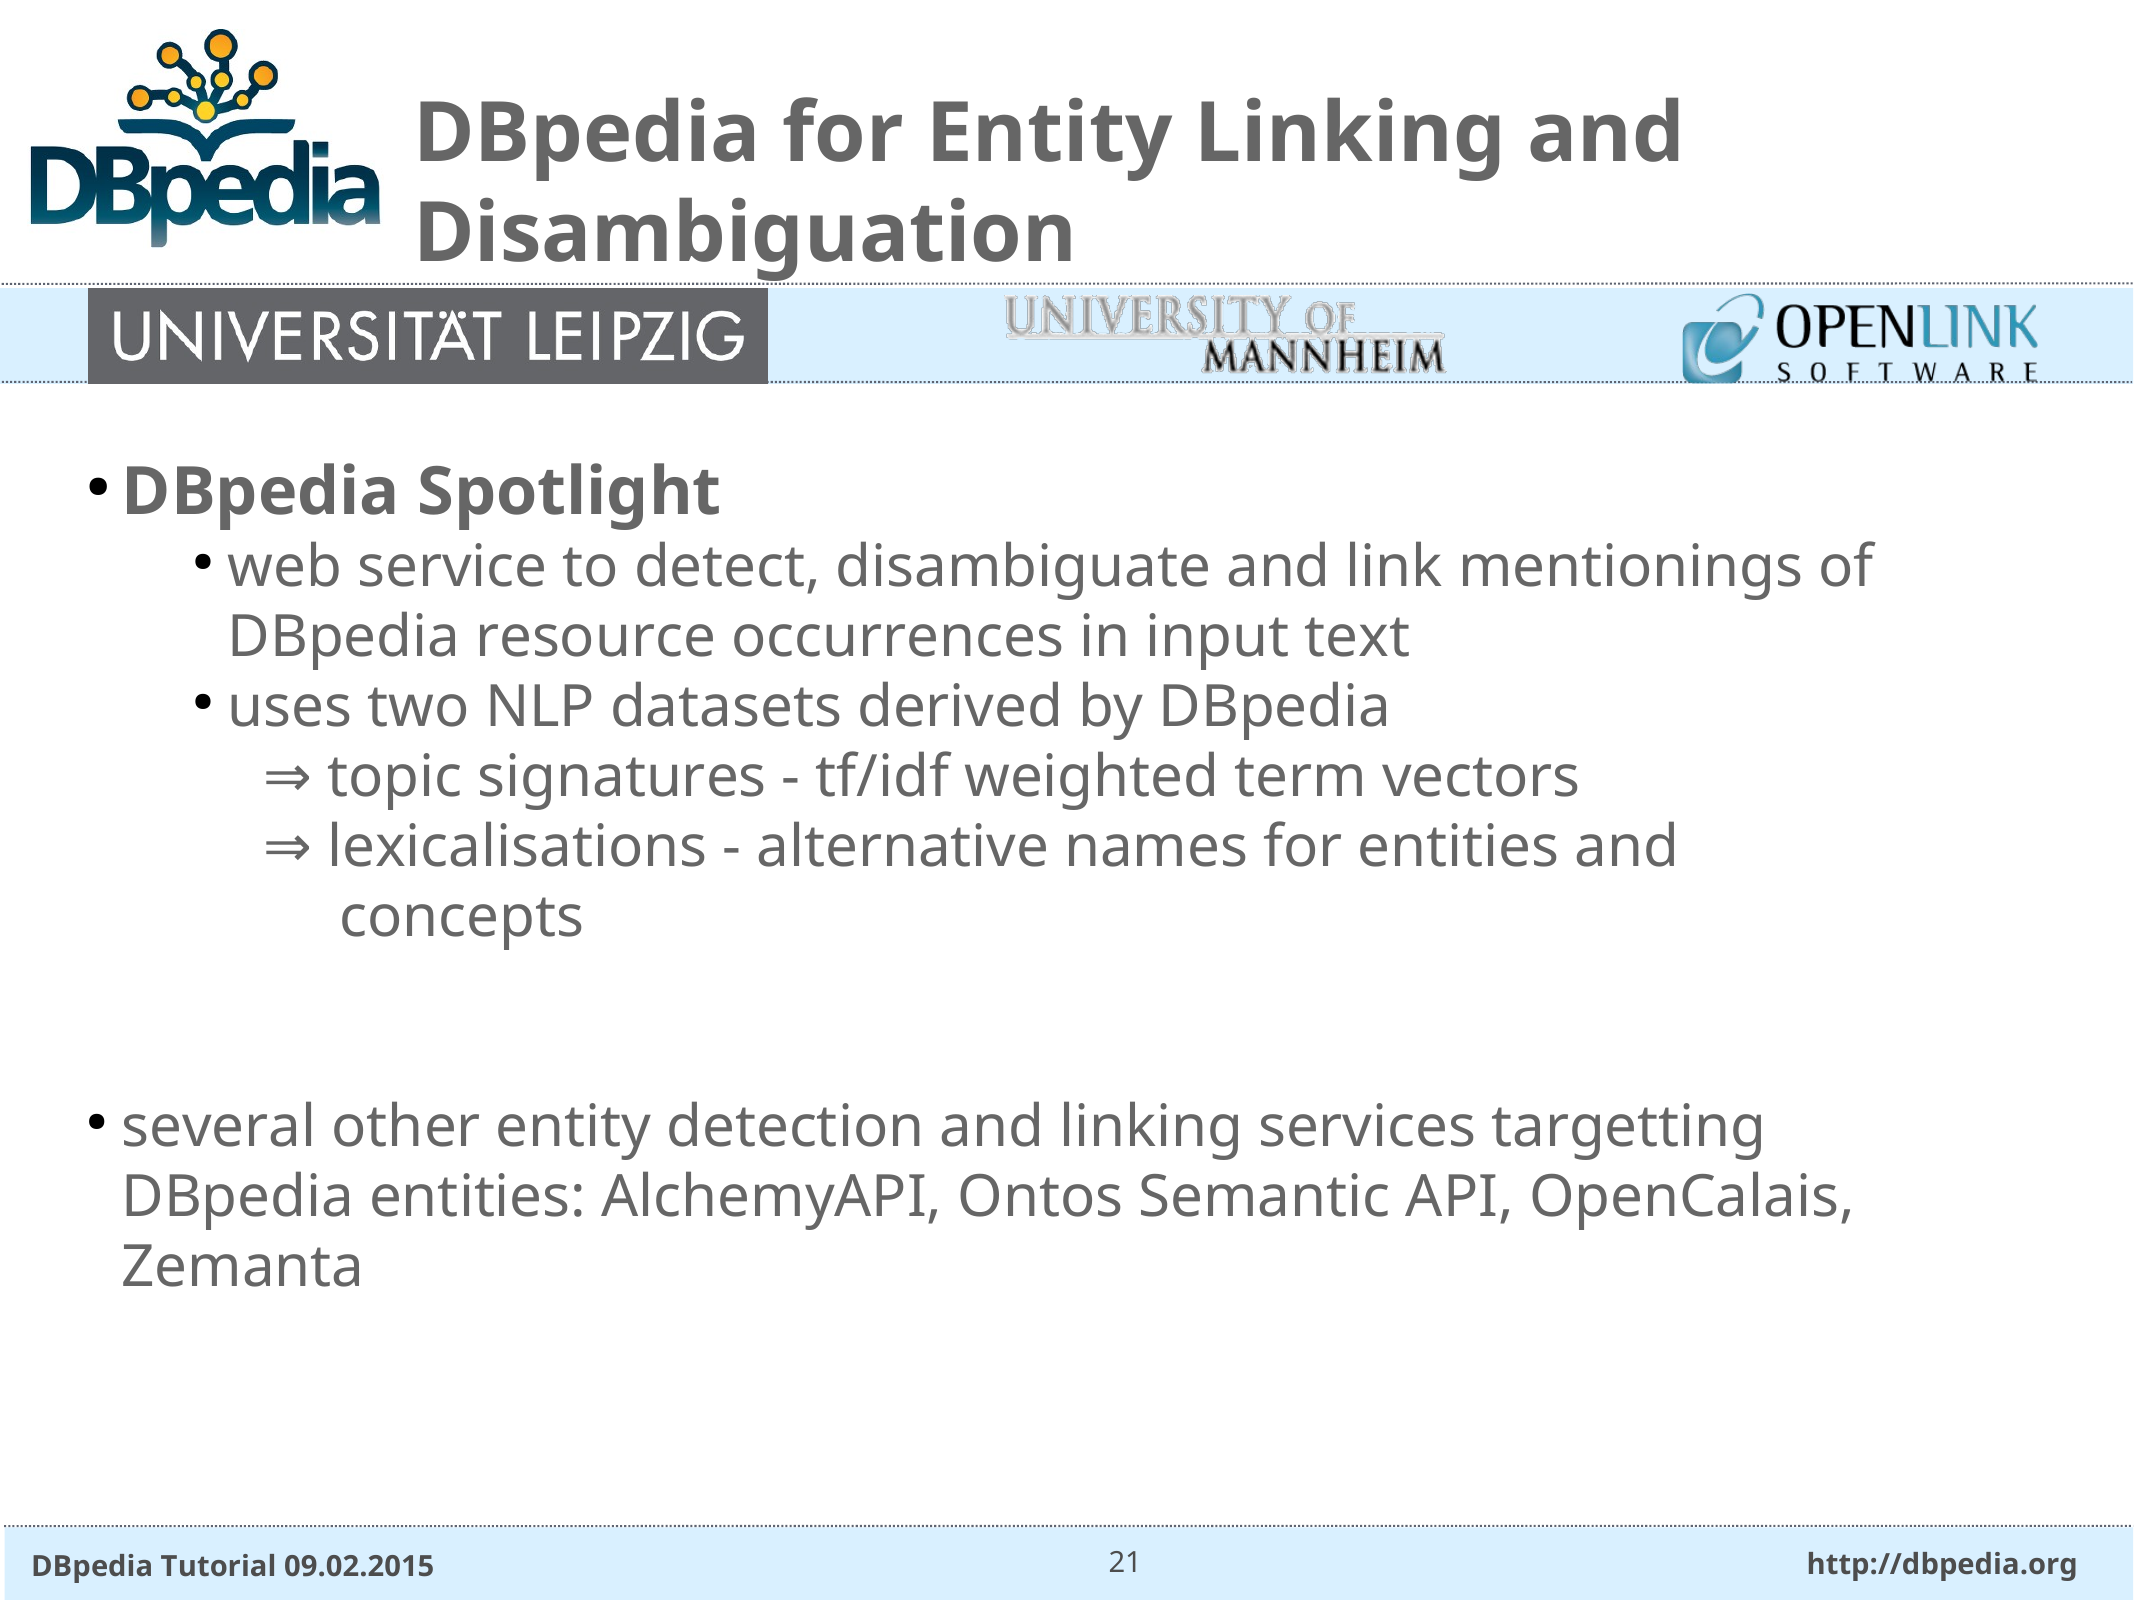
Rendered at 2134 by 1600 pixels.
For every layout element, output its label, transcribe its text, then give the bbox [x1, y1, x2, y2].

title DBpedia for Entity Linking and Disambiguation [413, 77, 2097, 278]
picture [1682, 293, 2038, 384]
picture [88, 288, 768, 384]
text_box DBpedia Spotlight web service to detect, disambiguate and link mentionings of DBpedia resource occurrences in input text uses two NLP datasets derived by DBpedia ⇒ topic signatures - tf/idf weighted term vectors ⇒ lexicalisations - alternative names for entities and concepts several other entity detection and linking services targetting DBpedia entities: AlchemyAPI, Ontos Semantic API, OpenCalais, Zemanta [71, 440, 1937, 1483]
picture [1003, 295, 1447, 377]
picture [27, 29, 384, 250]
